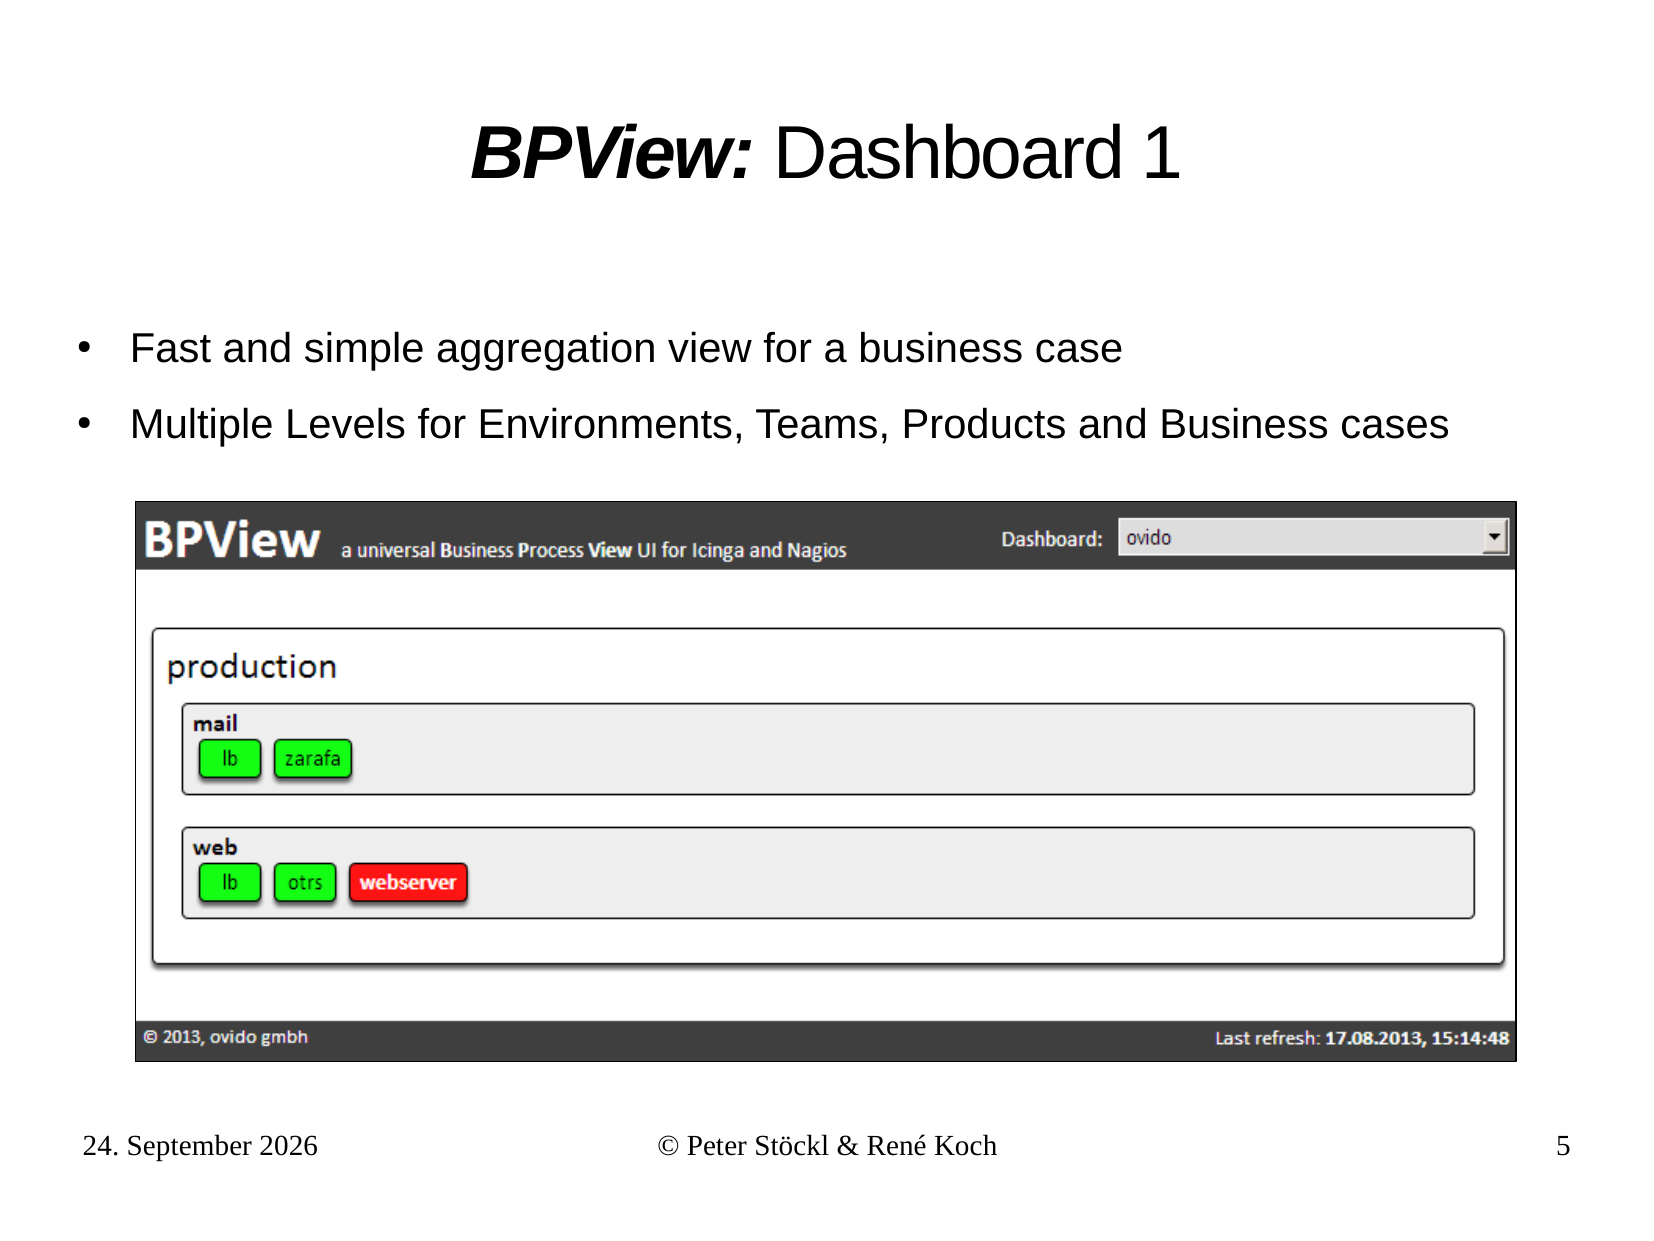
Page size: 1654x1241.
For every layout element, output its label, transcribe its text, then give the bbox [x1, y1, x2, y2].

title BPView: Dashboard 1 [82, 49, 1571, 257]
list Fast and simple aggregation view for a business case Multiple Levels for Environments, Teams, Products and Business cases [59, 324, 1565, 668]
picture [135, 501, 1516, 1062]
